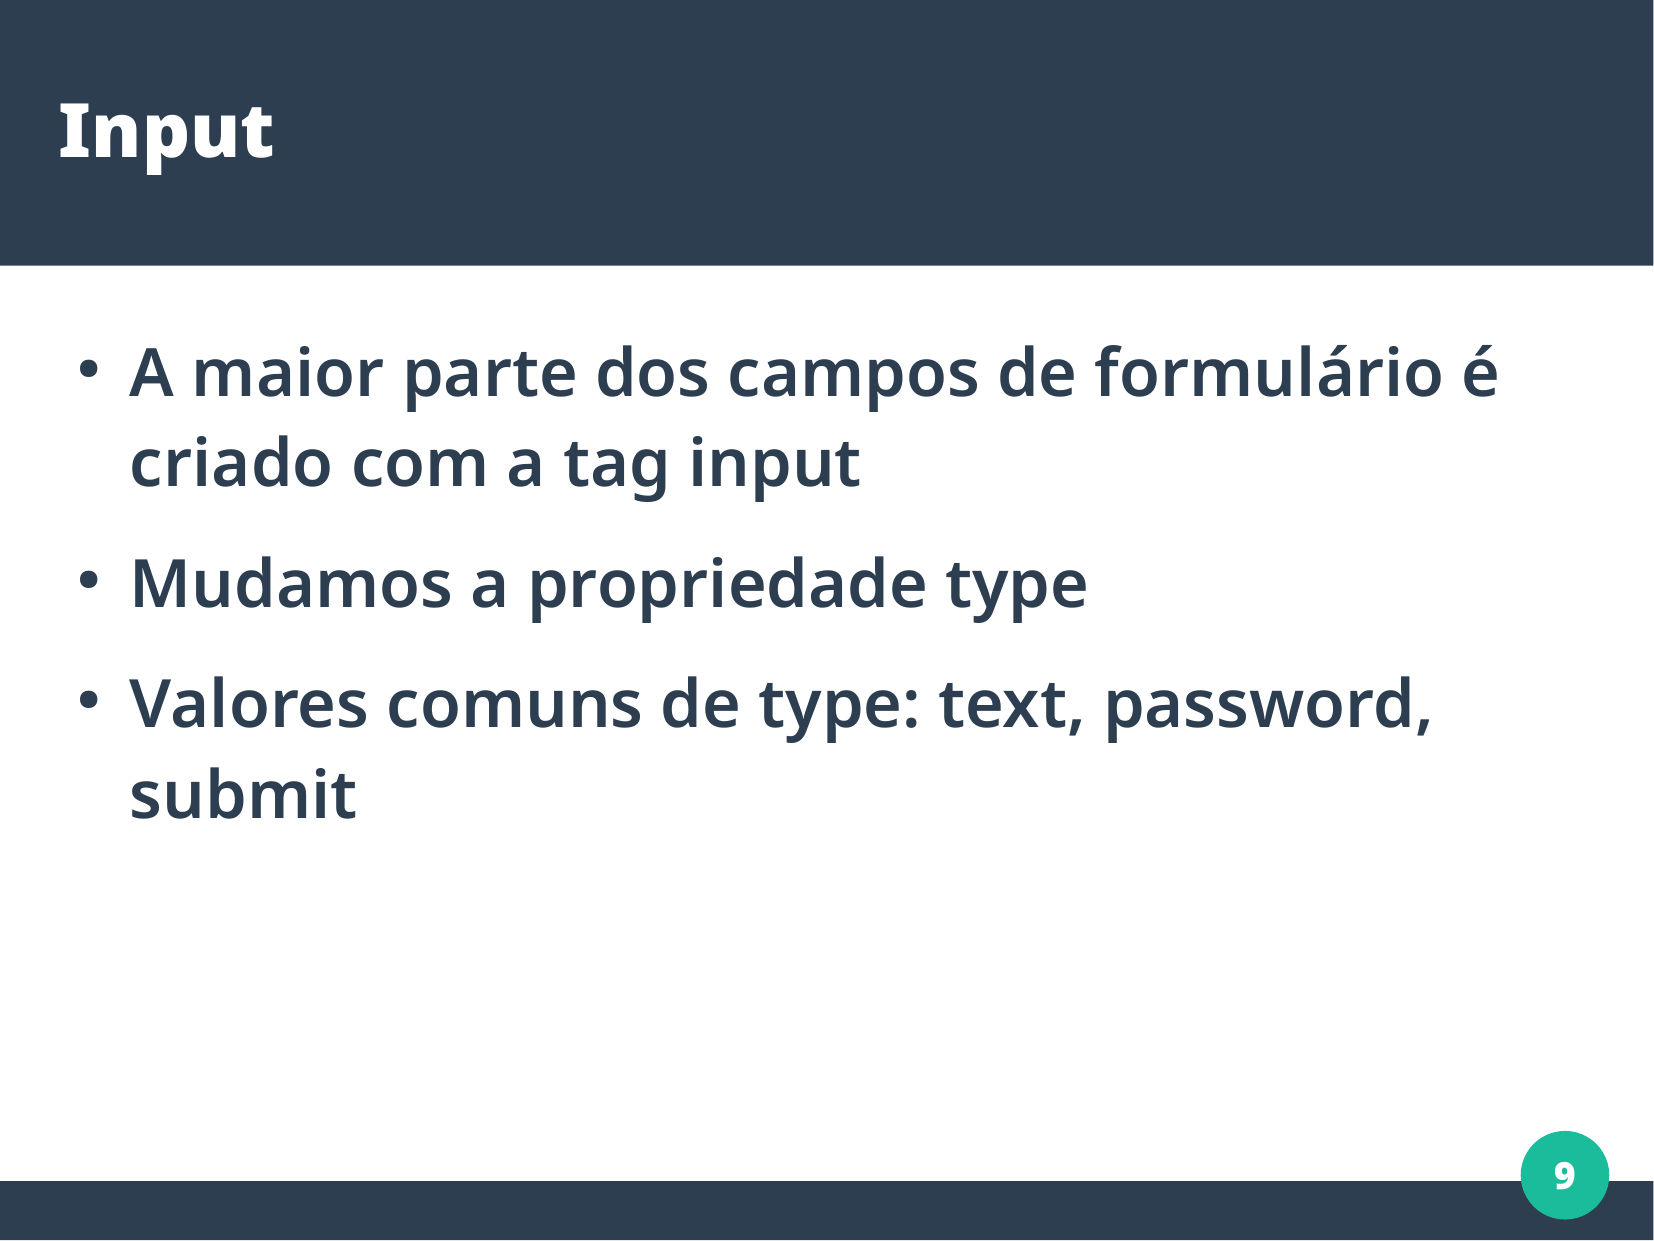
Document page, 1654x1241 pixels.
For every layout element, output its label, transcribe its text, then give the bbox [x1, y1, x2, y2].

title Input [59, 49, 1595, 207]
list A maior parte dos campos de formulário é criado com a tag input Mudamos a propriedade type Valores comuns de type: text, password, submit [59, 324, 1595, 1152]
